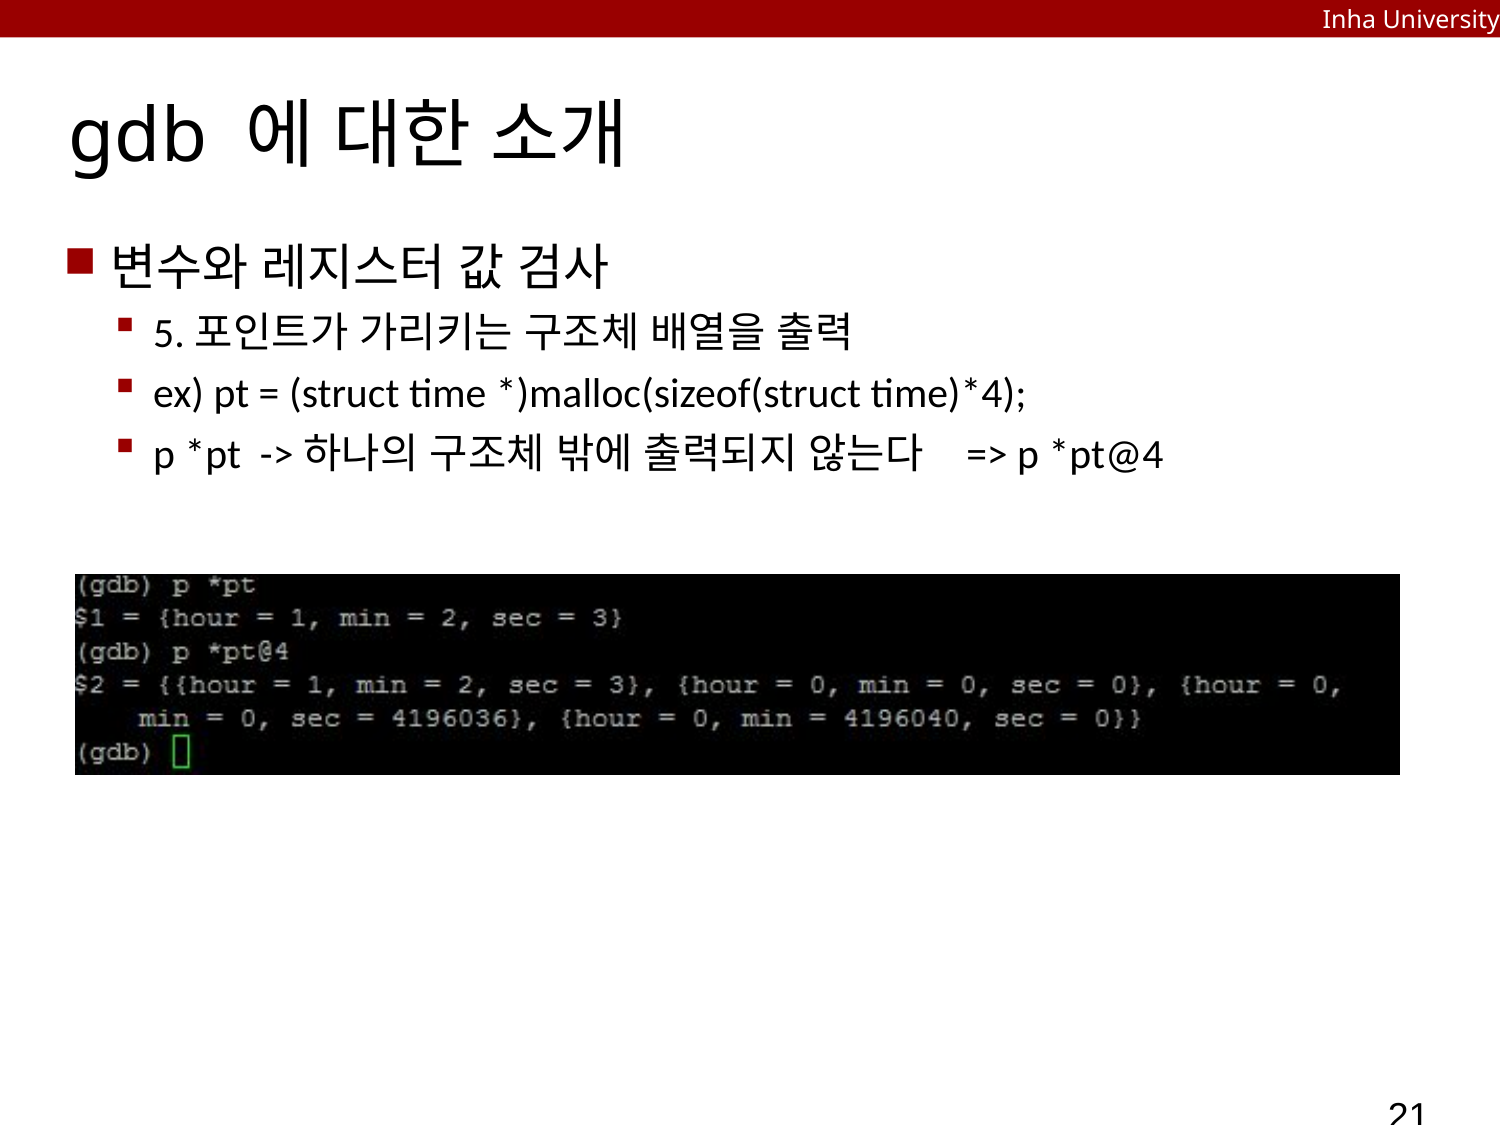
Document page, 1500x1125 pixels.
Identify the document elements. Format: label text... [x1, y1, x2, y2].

picture [75, 574, 1400, 776]
list 변수와 레지스터 값 검사 5.포인트가 가리키는 구조체 배열을 출력 ex) pt = (struct time *)malloc(sizeof(struct time)*4); p *pt ->하나의 구조체 밖에 출력되지 않는다 => p *pt@4 [62, 229, 1438, 1050]
text_box [0, 0, 1500, 38]
title gdb 에 대한 소개 [62, 41, 1438, 221]
text_box Inha University [1322, 3, 1500, 33]
